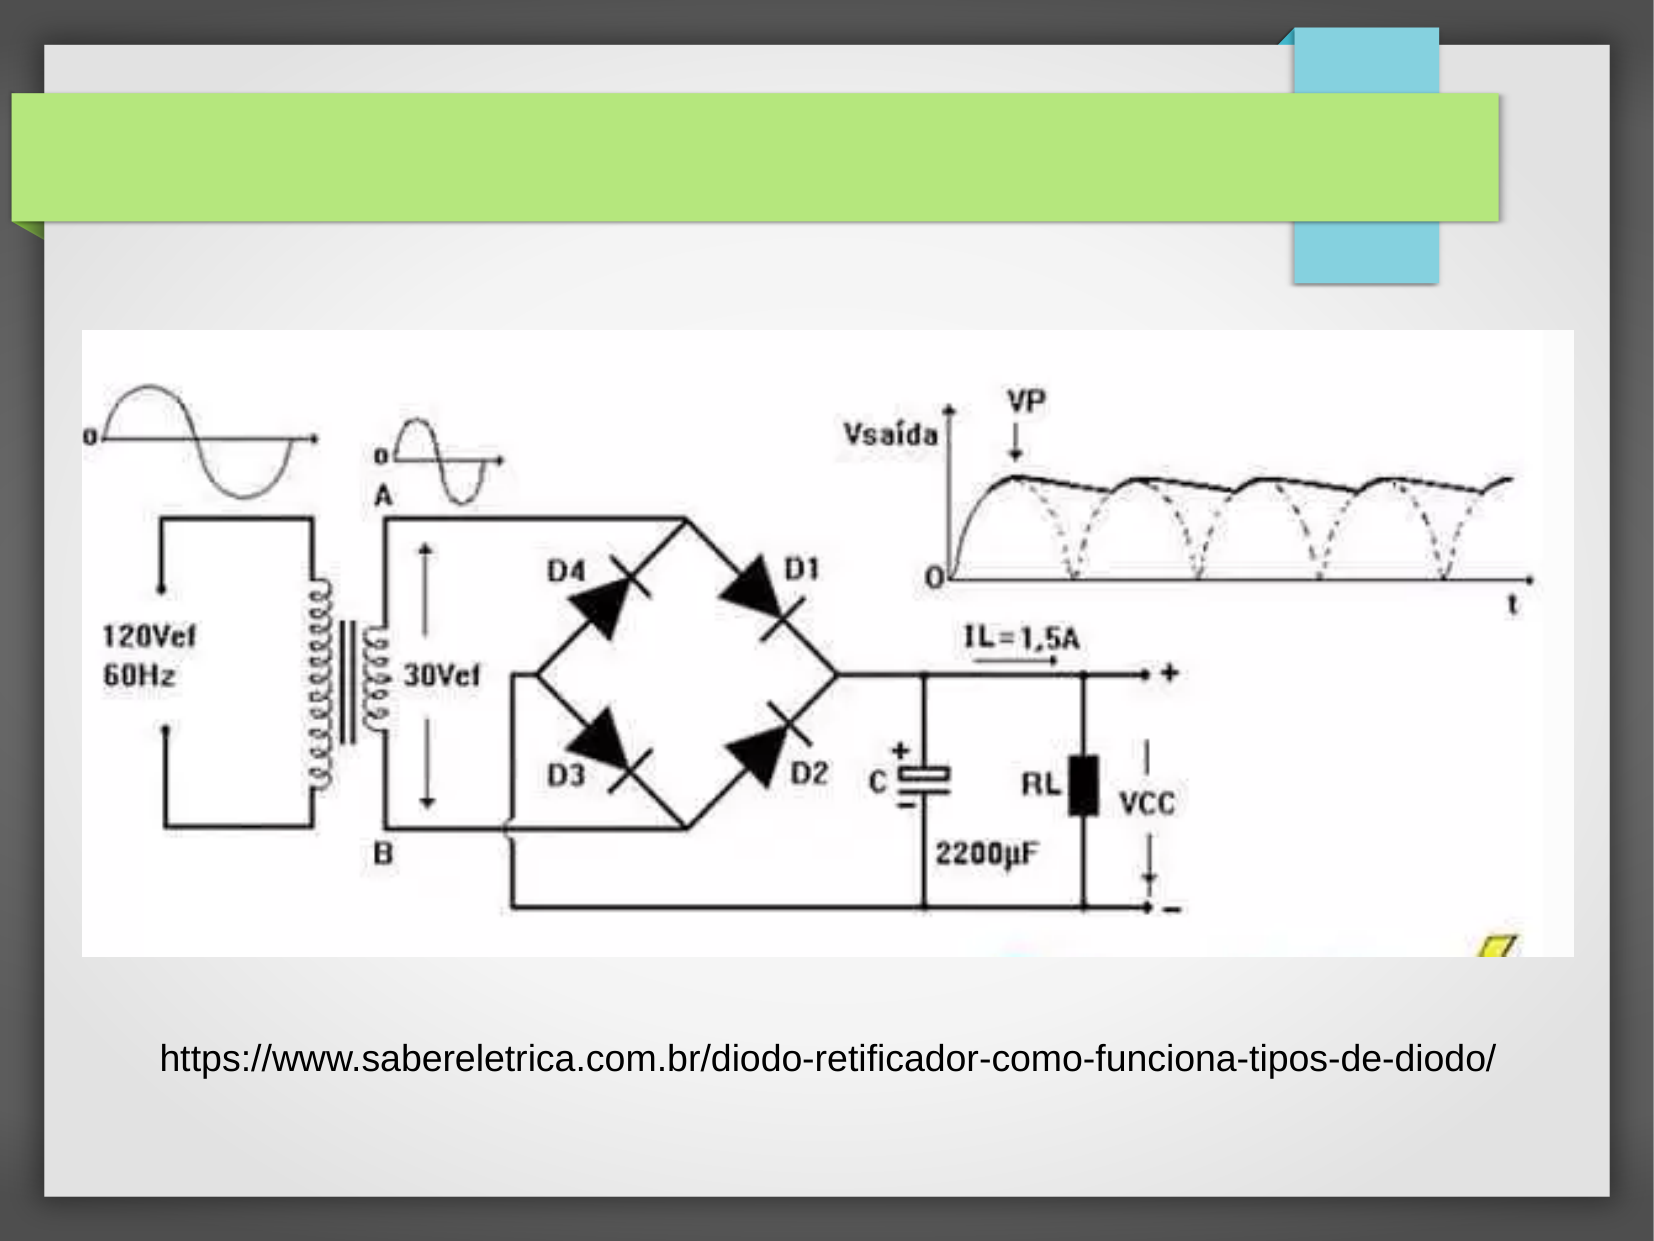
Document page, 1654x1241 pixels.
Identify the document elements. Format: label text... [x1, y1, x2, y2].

picture [0, 0, 1654, 1241]
text_box https://www.sabereletrica.com.br/diodo-retificador-como-funciona-tipos-de-diodo/ [144, 1029, 1512, 1087]
